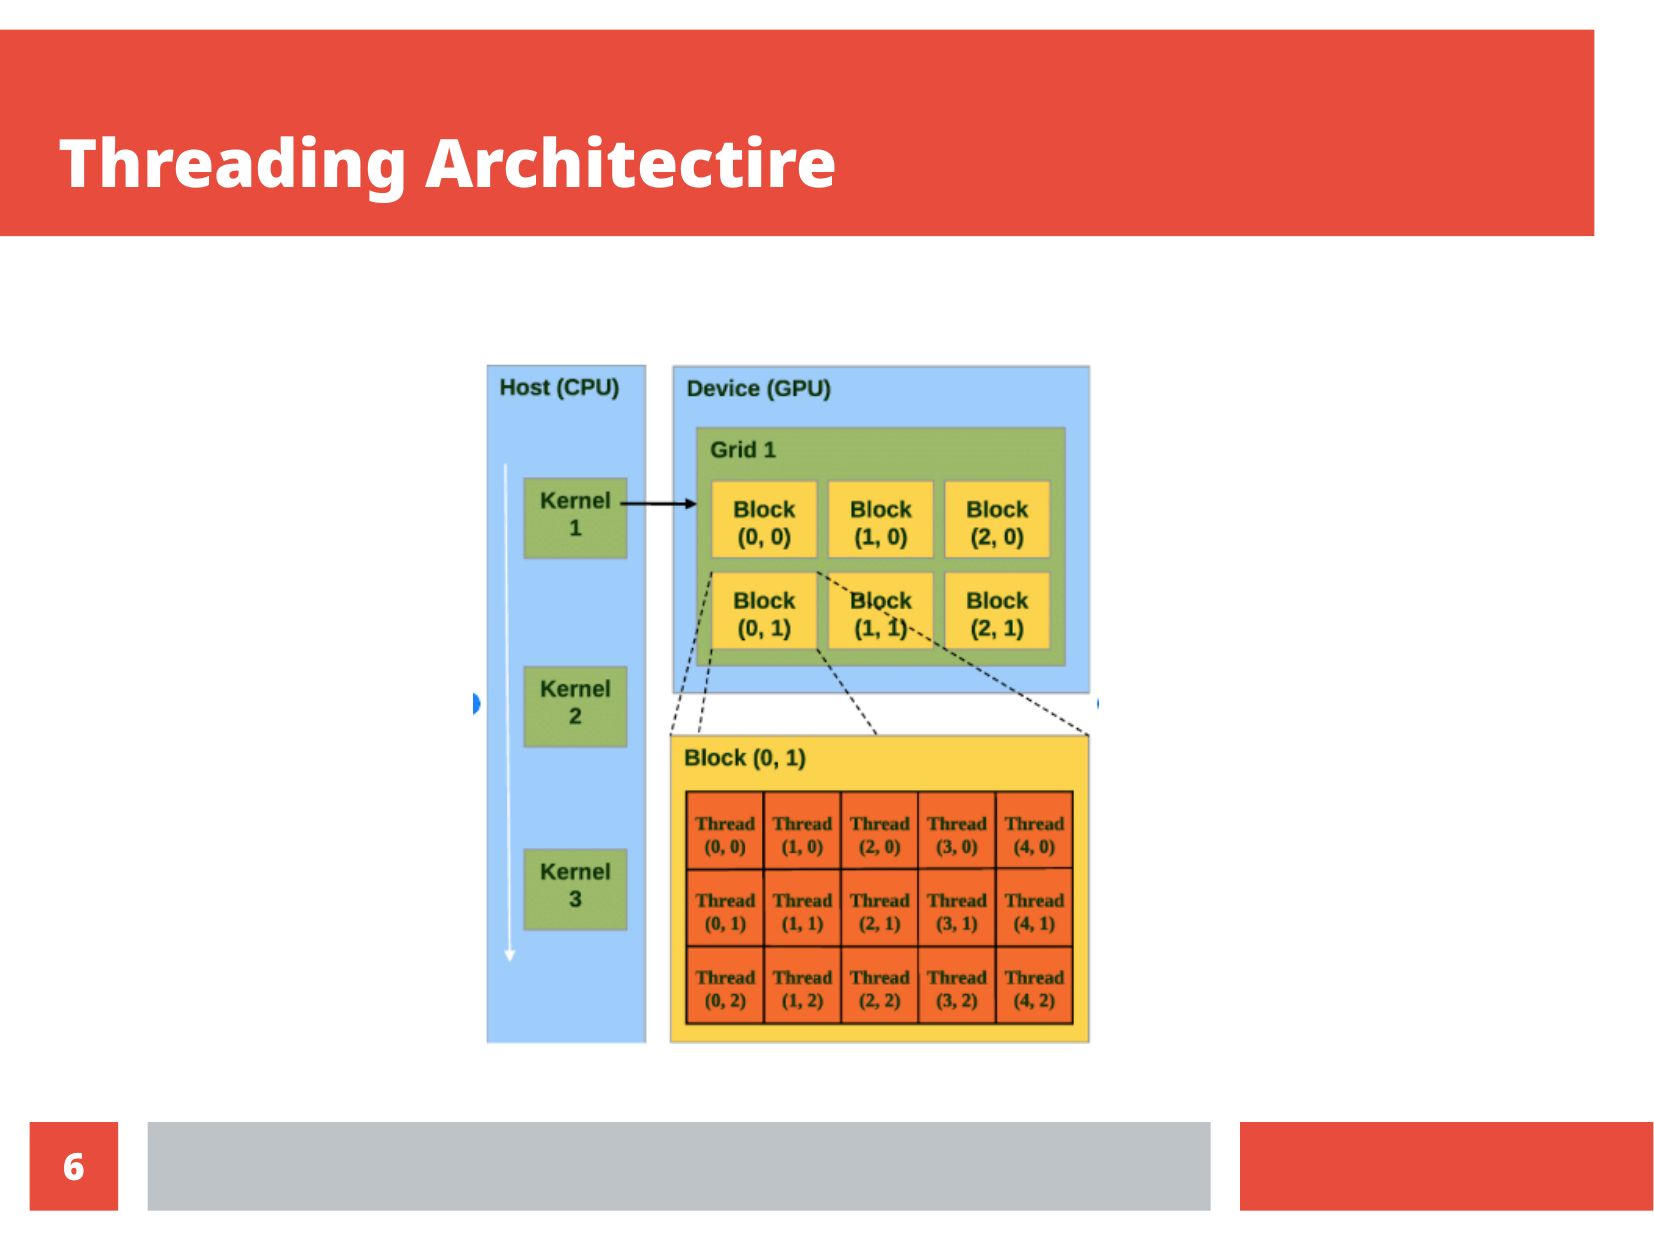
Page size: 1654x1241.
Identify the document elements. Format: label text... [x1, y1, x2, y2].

picture [473, 351, 1099, 1052]
title Threading Architectire [59, 59, 1595, 207]
